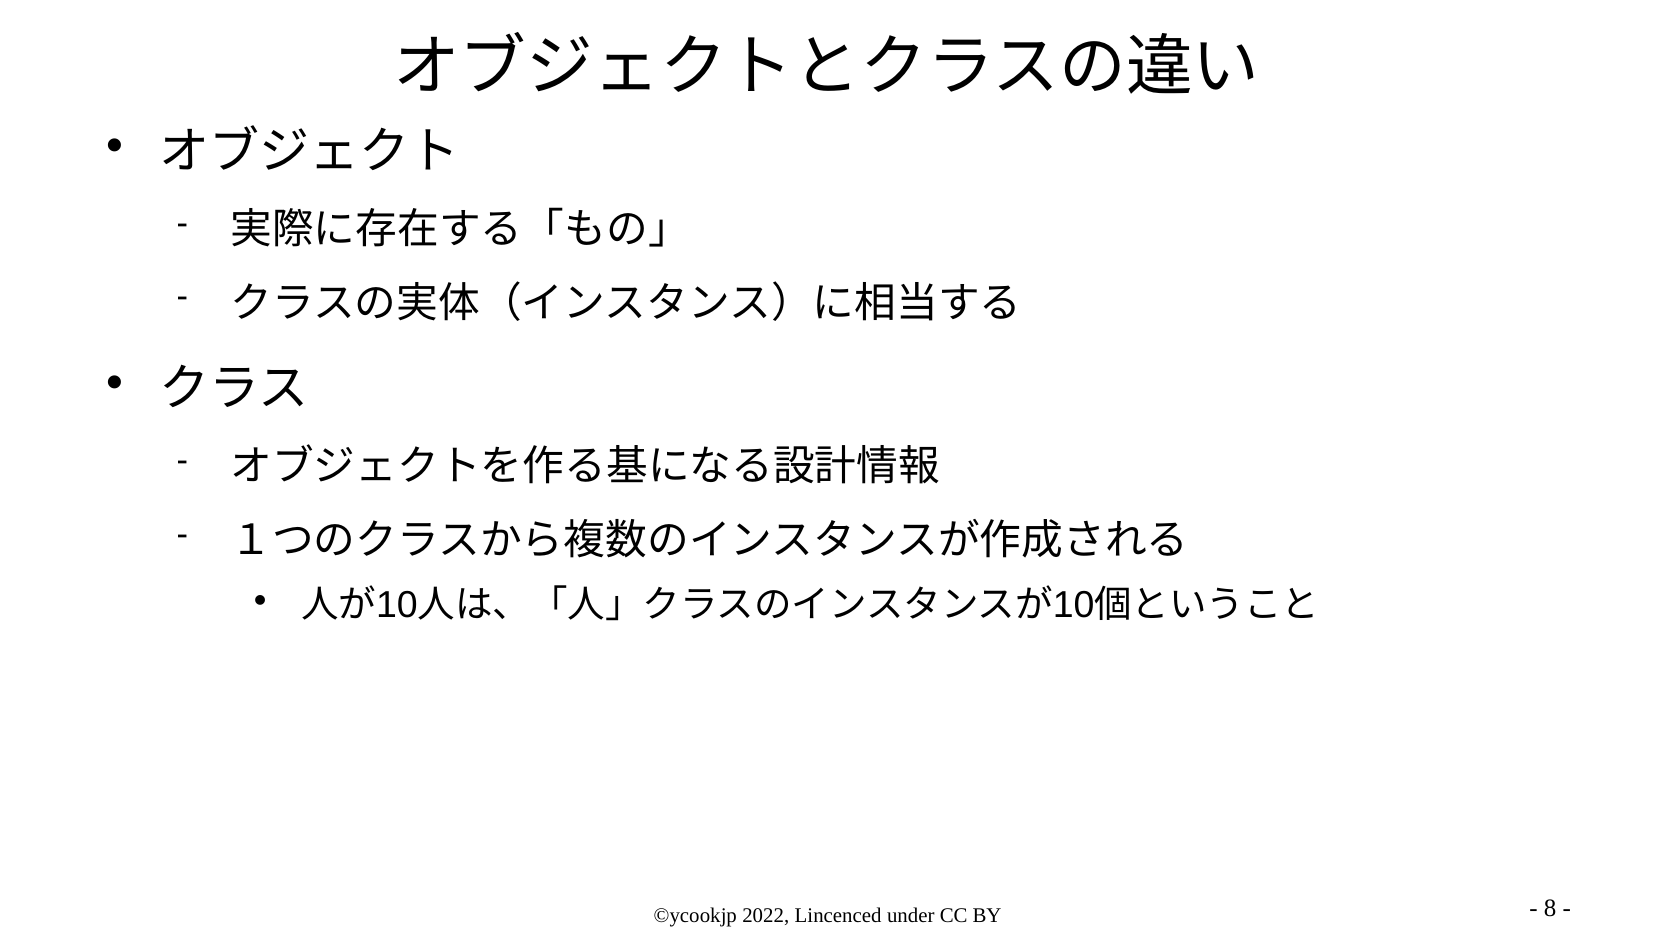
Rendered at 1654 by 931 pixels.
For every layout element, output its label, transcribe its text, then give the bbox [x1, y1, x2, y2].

title オブジェクトとクラスの違い [82, 14, 1571, 111]
list オブジェクト 実際に存在する「もの」 クラスの実体（インスタンス）に相当する クラス オブジェクトを作る基になる設計情報 １つのクラスから複数のインスタンスが作成される 人が10人は、「人」クラスのインスタンスが10個ということ [88, 118, 1577, 887]
